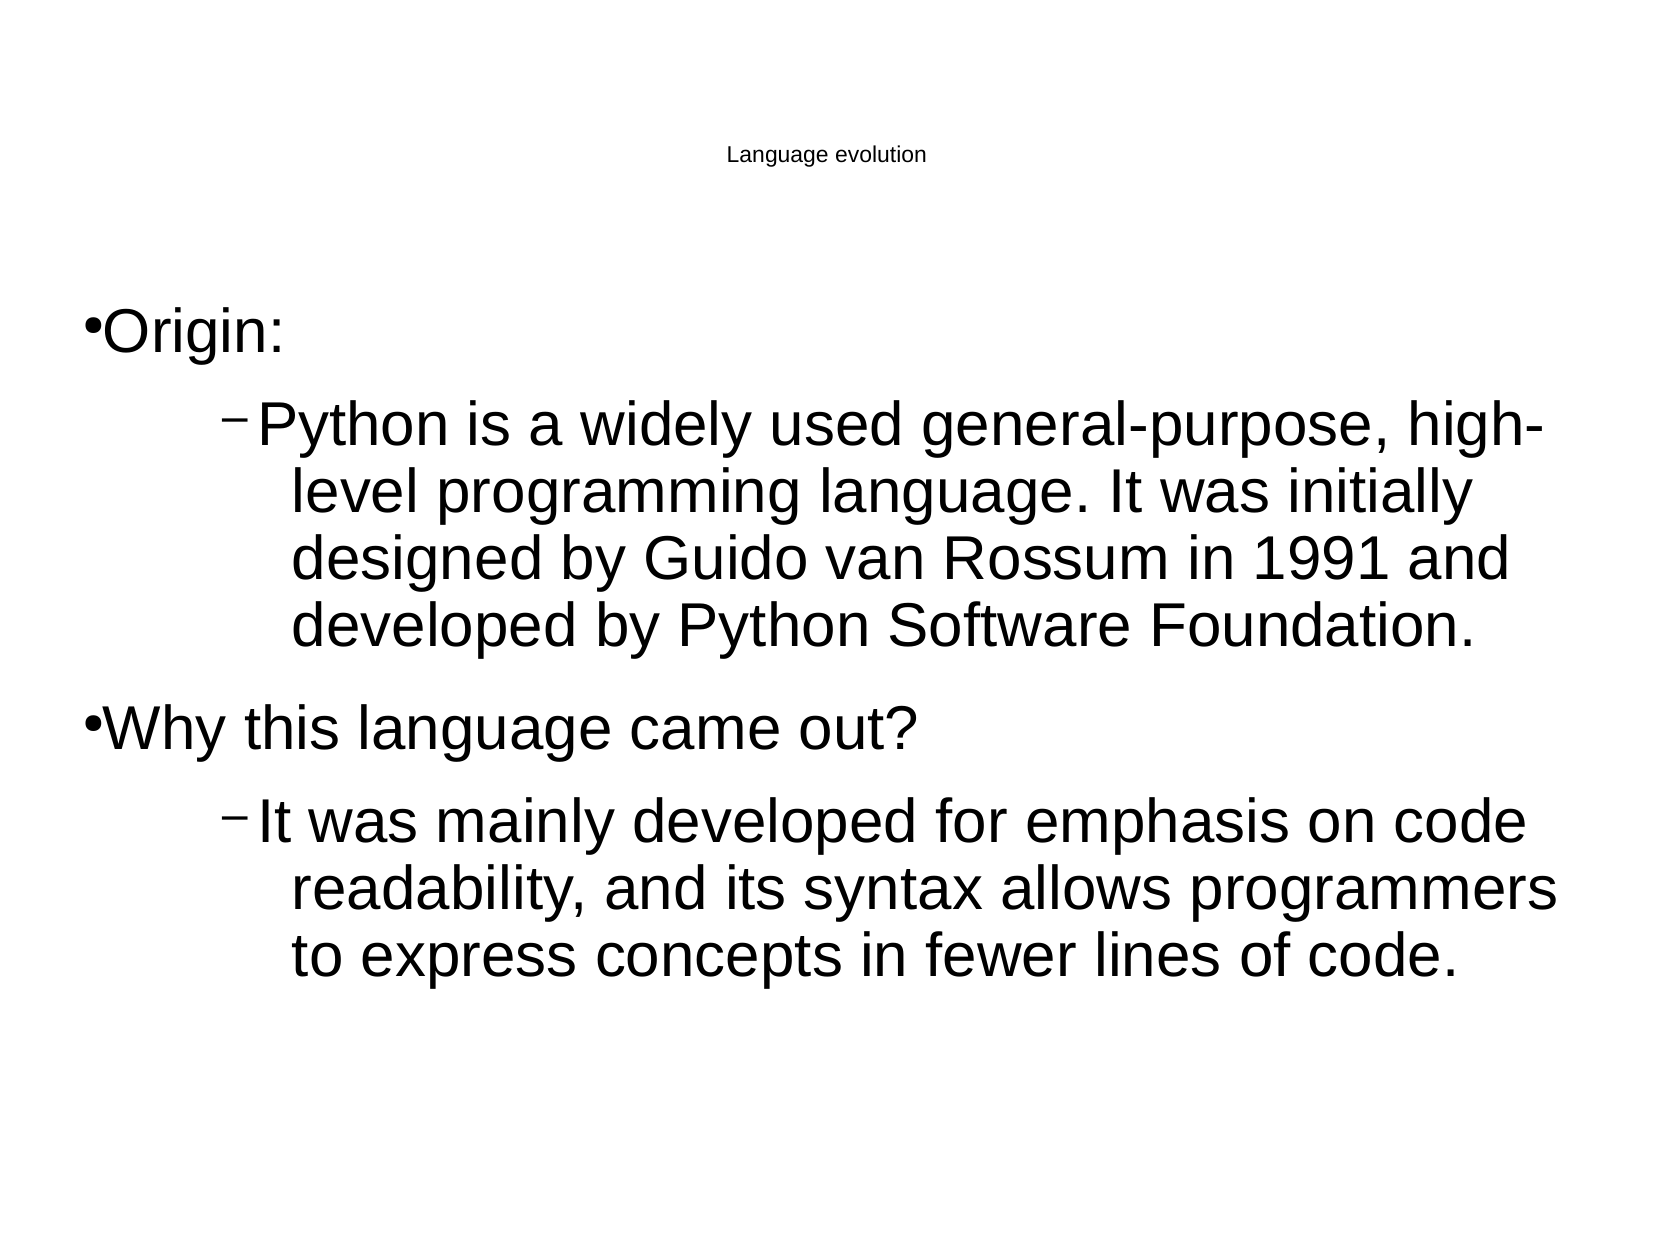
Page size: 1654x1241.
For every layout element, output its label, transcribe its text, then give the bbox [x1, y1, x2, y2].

title Language evolution [82, 49, 1571, 257]
list Origin: Python is a widely used general-purpose, high-level programming language. It was initially designed by Guido van Rossum in 1991 and developed by Python Software Foundation. Why this language came out? It was mainly developed for emphasis on code readability, and its syntax allows programmers to express concepts in fewer lines of code. [82, 290, 1571, 1010]
